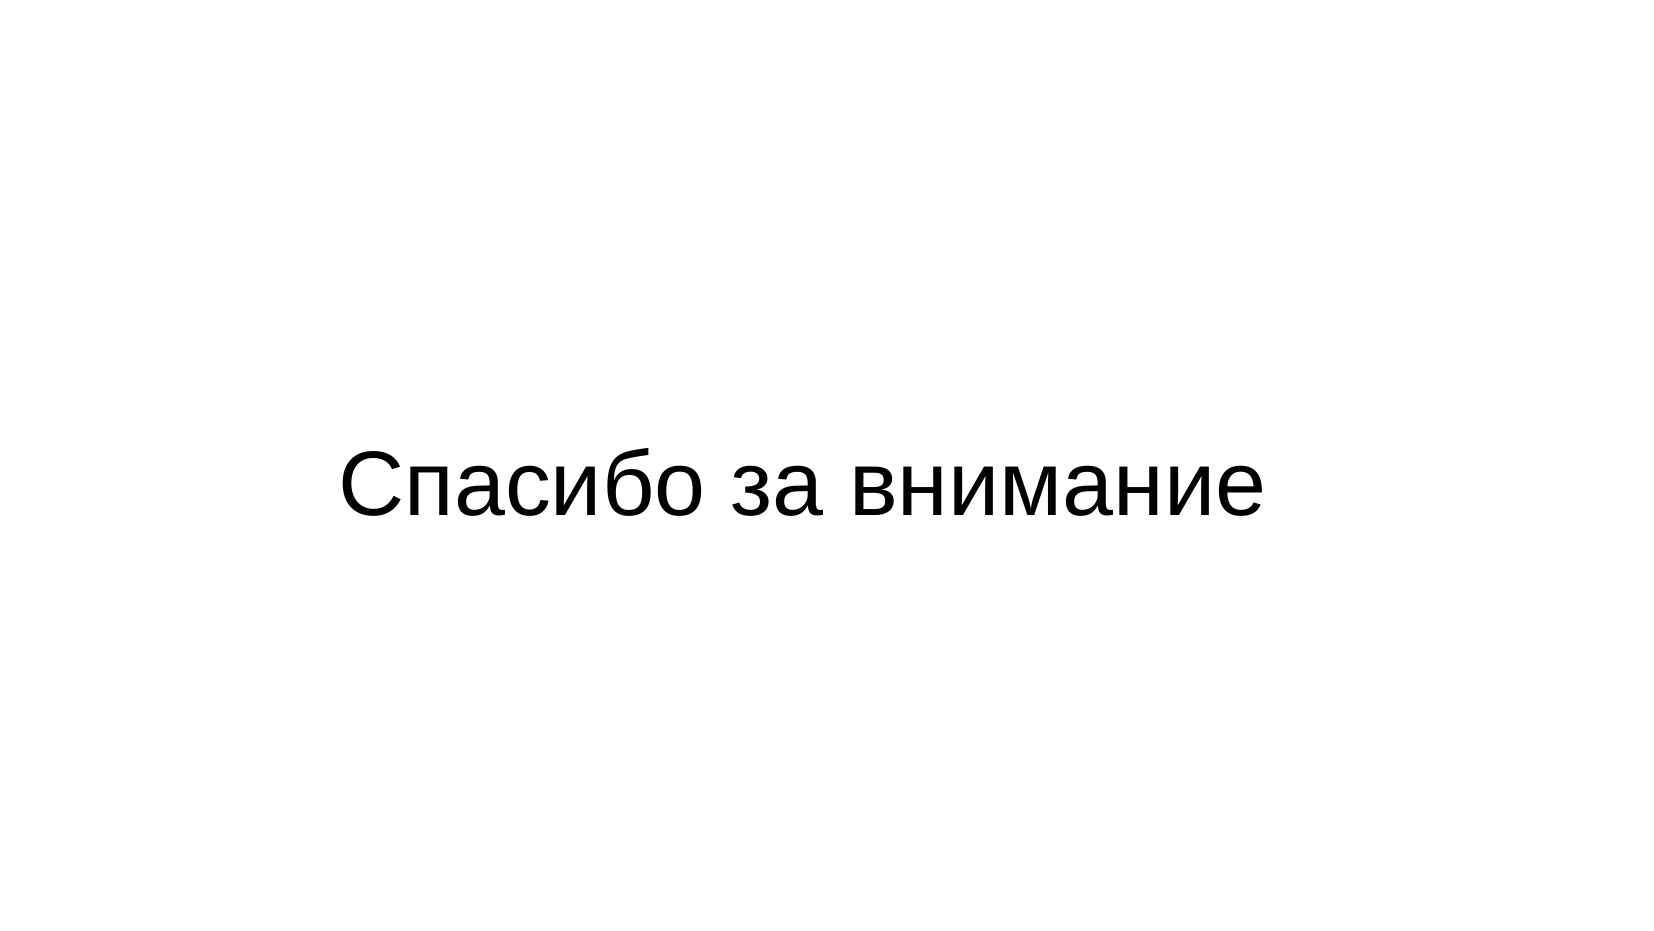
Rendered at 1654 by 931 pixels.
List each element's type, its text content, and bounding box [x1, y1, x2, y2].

title Спасибо за внимание [59, 405, 1548, 562]
